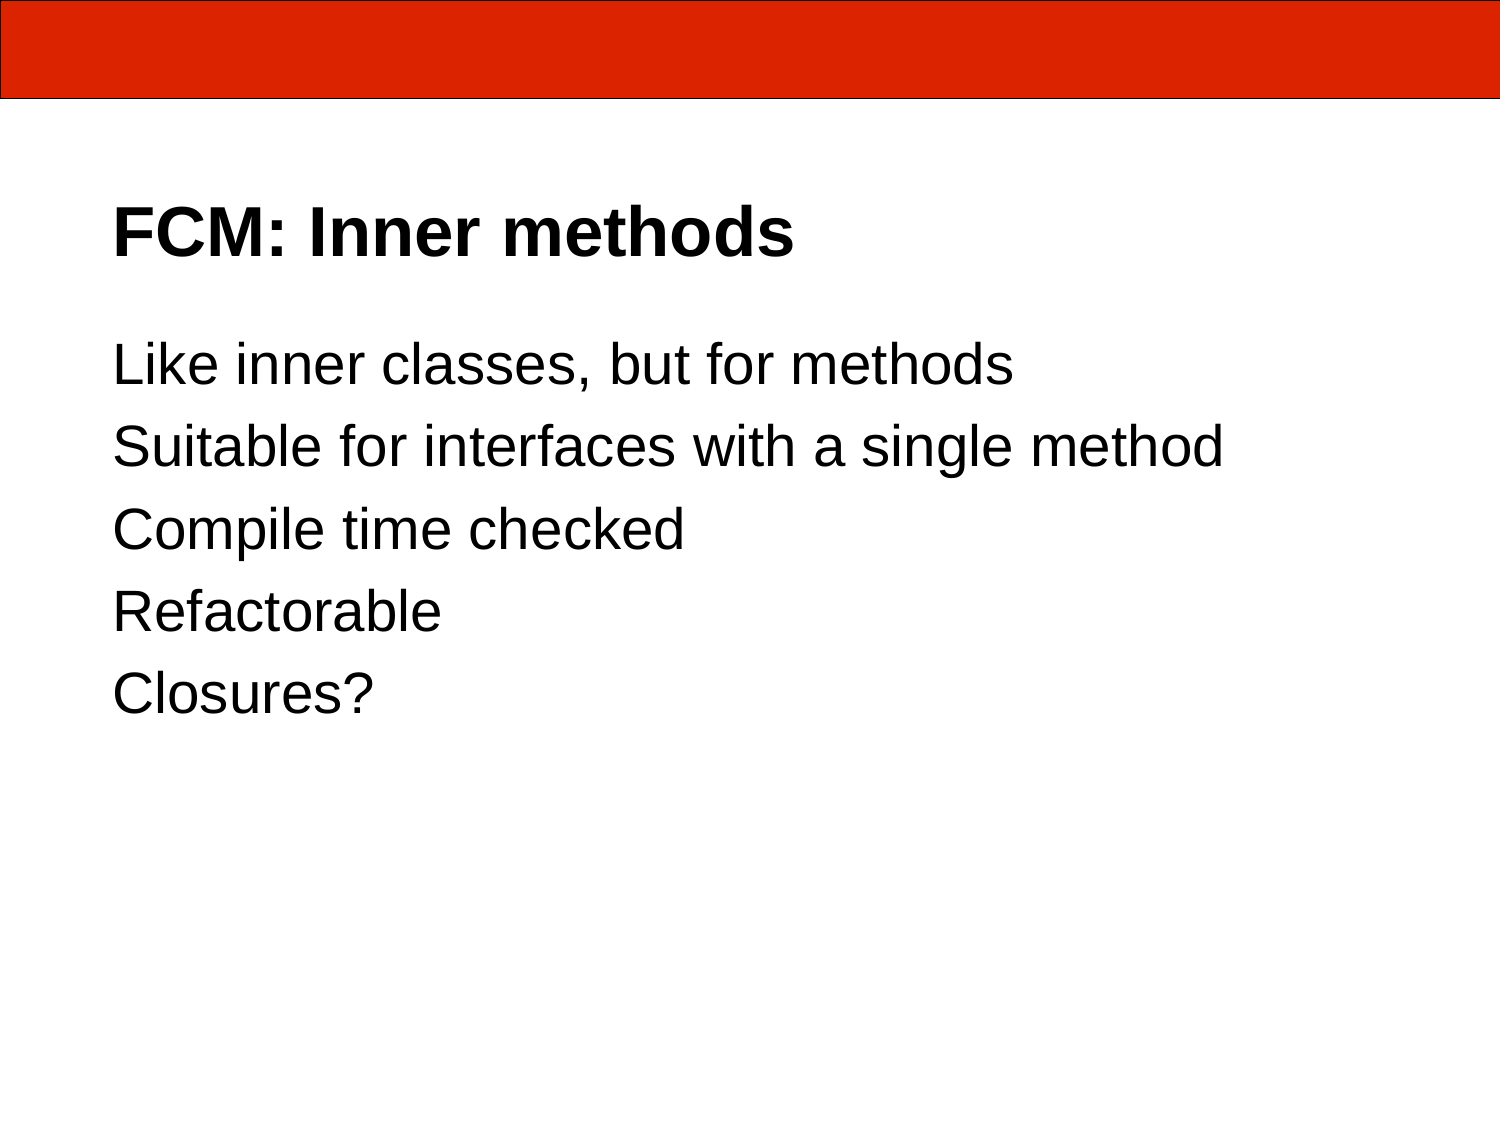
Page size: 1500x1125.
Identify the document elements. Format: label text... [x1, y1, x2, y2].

list Like inner classes, but for methods Suitable for interfaces with a single method Compile time checked Refactorable Closures? [112, 337, 1463, 1030]
title FCM: Inner methods [112, 119, 1417, 271]
